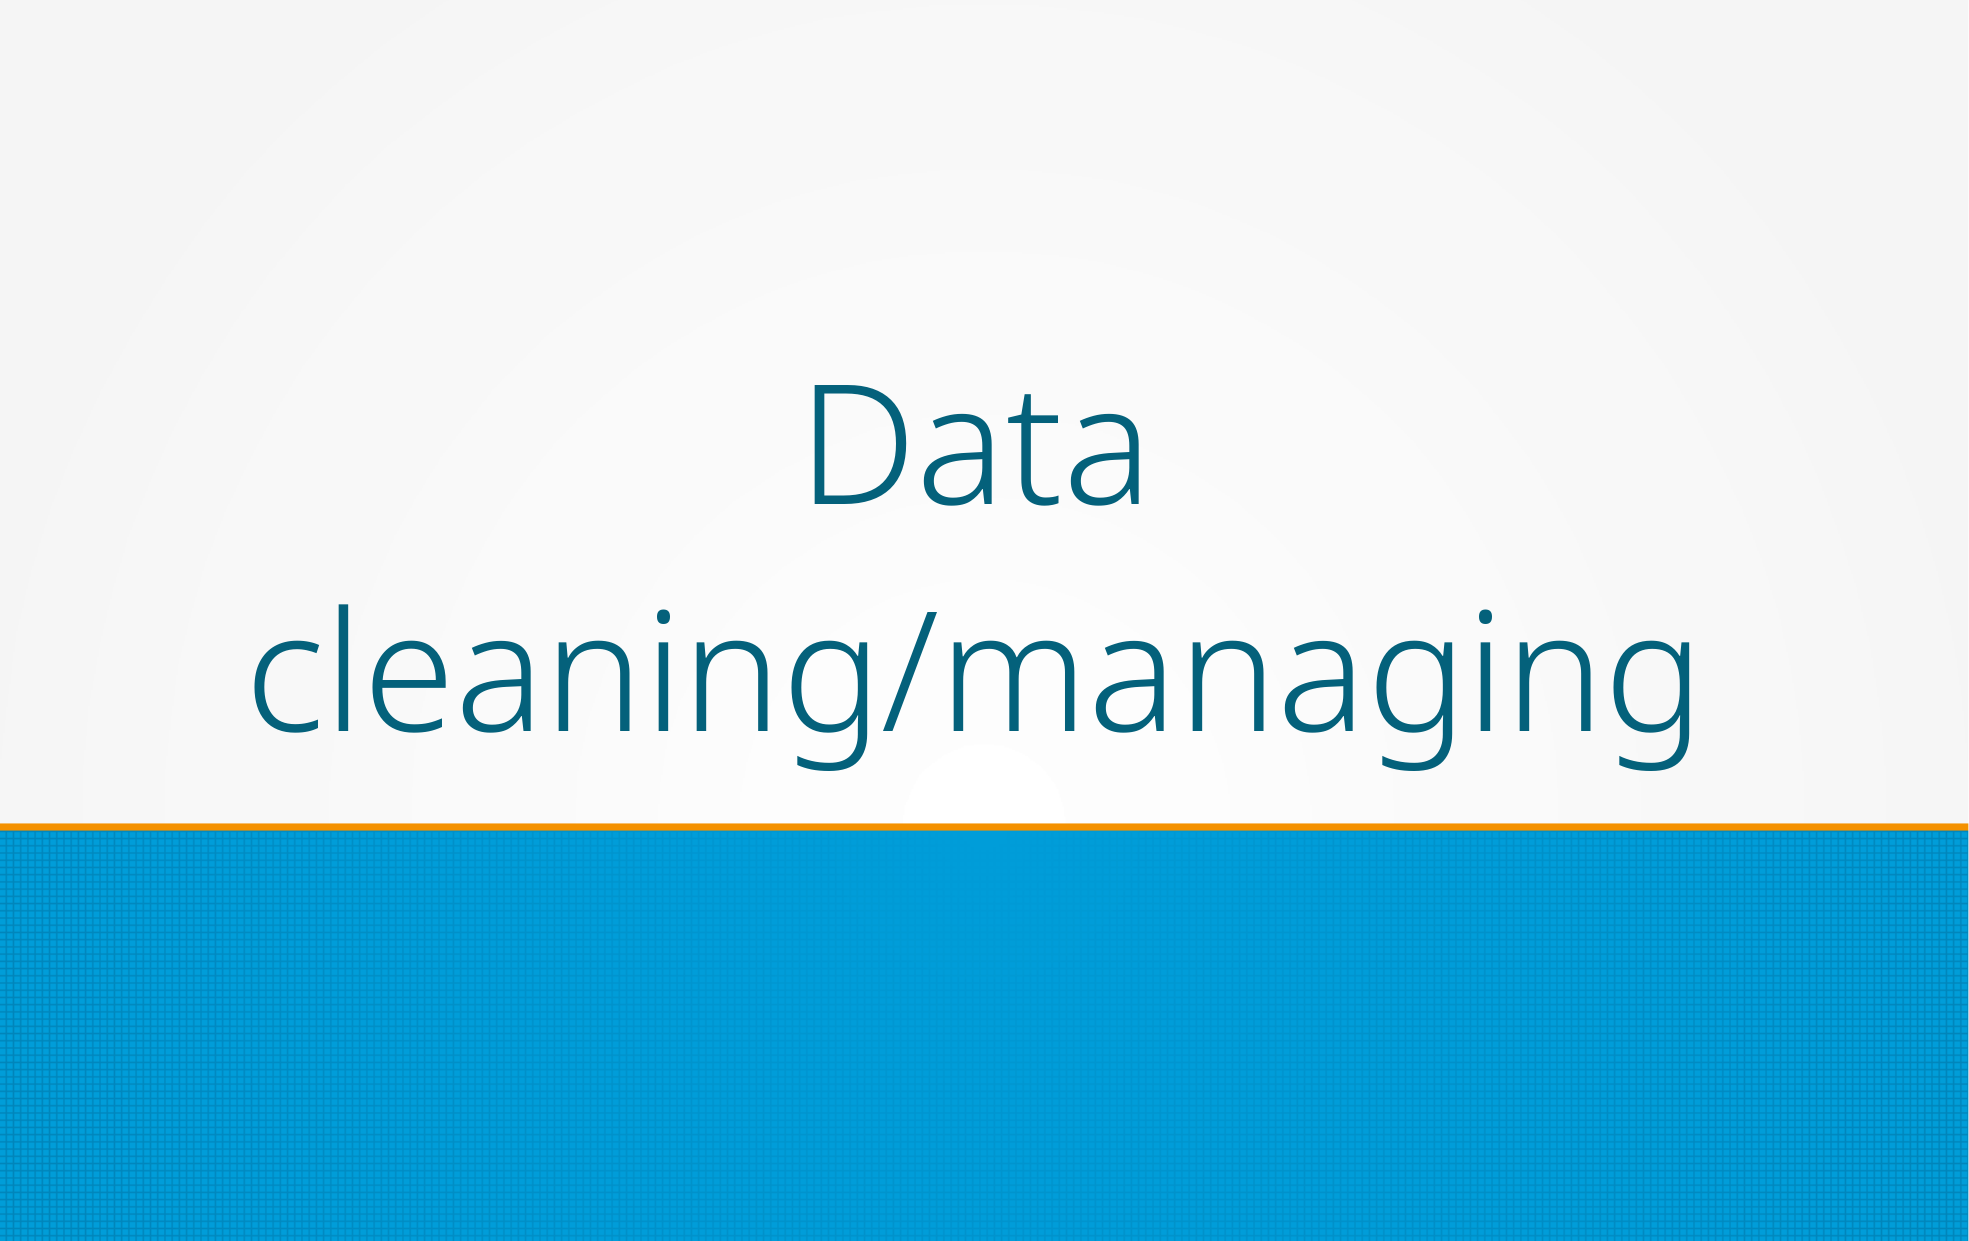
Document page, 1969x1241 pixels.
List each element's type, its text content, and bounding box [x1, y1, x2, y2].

picture [0, 0, 1969, 830]
title Data cleaning/managing [90, 49, 1862, 781]
